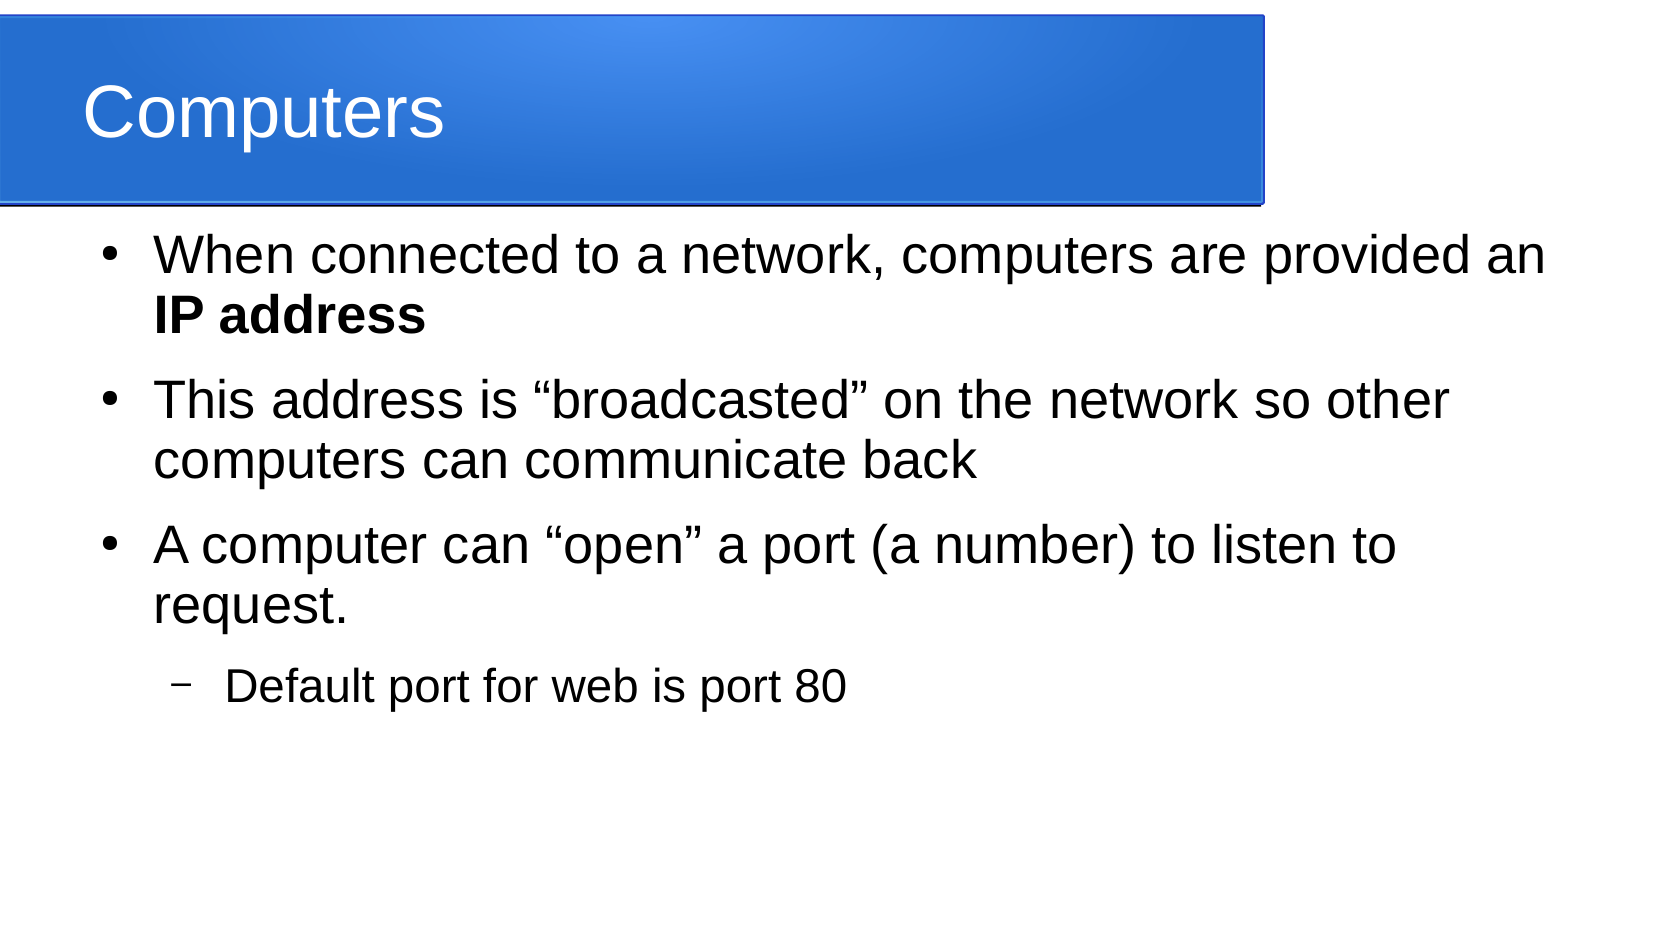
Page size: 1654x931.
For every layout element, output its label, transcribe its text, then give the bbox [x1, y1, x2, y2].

title Computers [82, 35, 1235, 189]
list When connected to a network, computers are provided an IP address This address is “broadcasted” on the network so other computers can communicate back A computer can “open” a port (a number) to listen to request. Default port for web is port 80 [82, 224, 1571, 764]
